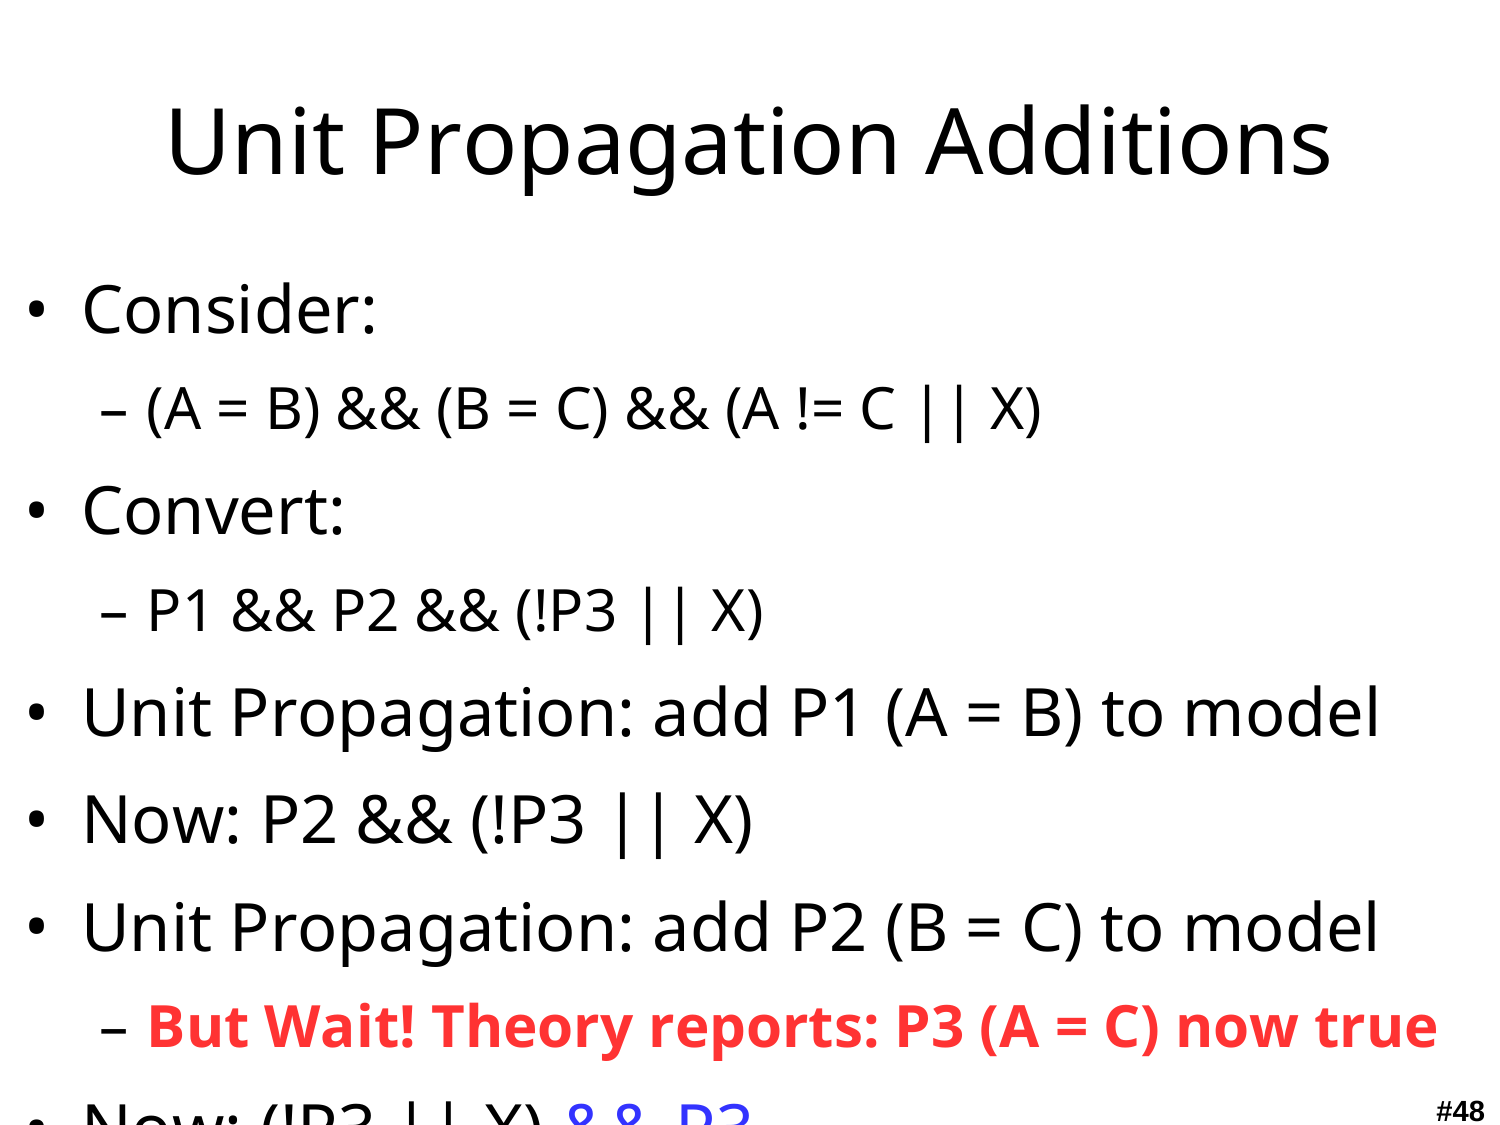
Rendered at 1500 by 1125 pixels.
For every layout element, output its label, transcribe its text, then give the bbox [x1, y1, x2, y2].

title Unit Propagation Additions [24, 45, 1476, 233]
list Consider: (A = B) && (B = C) && (A != C || X) Convert: P1 && P2 && (!P3 || X) Unit Propagation: add P1 (A = B) to model Now: P2 && (!P3 || X) Unit Propagation: add P2 (B = C) to model But Wait! Theory reports: P3 (A = C) now true Now: (!P3 || X) && P3 … [24, 262, 1476, 1101]
